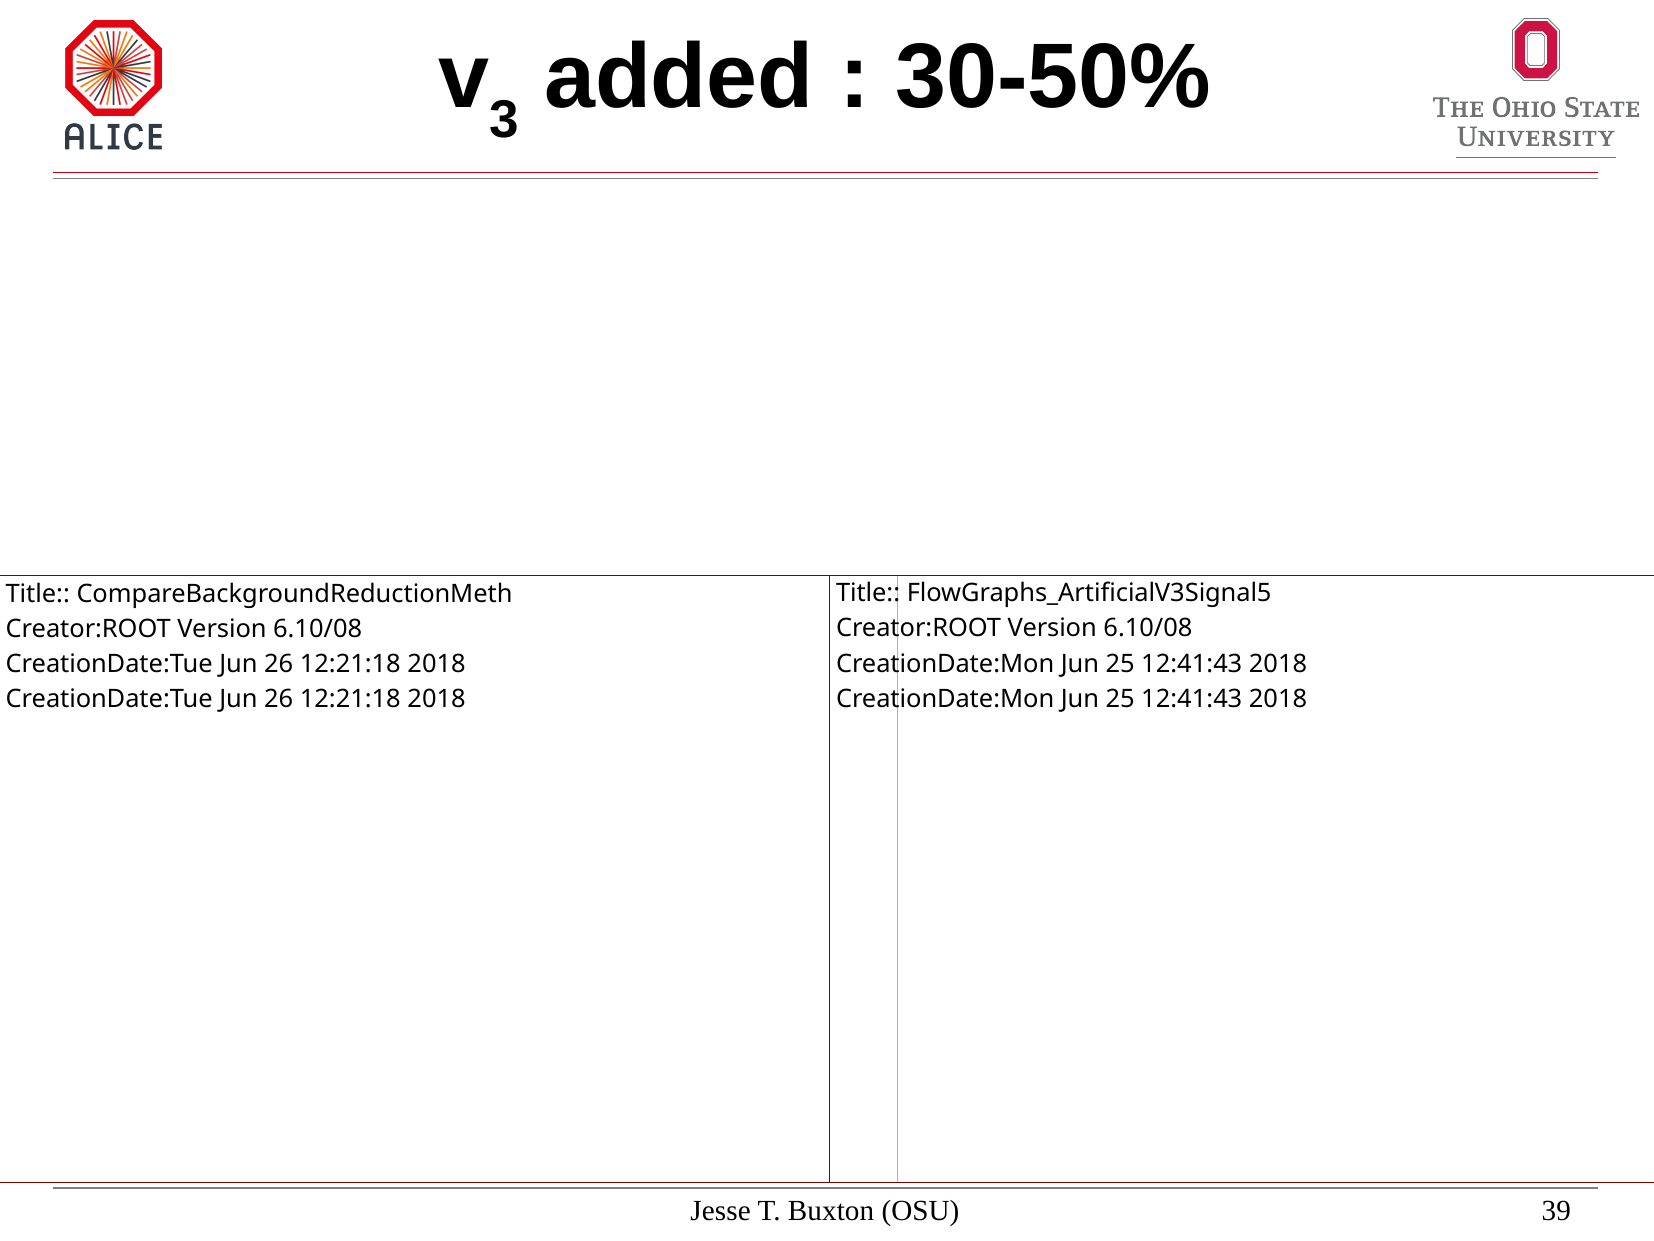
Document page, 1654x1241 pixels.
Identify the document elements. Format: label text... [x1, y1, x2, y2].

title v3 added : 30-50% [137, 1, 1513, 172]
picture [0, 573, 1654, 1183]
picture [65, 20, 137, 150]
picture [1513, 5, 1642, 171]
